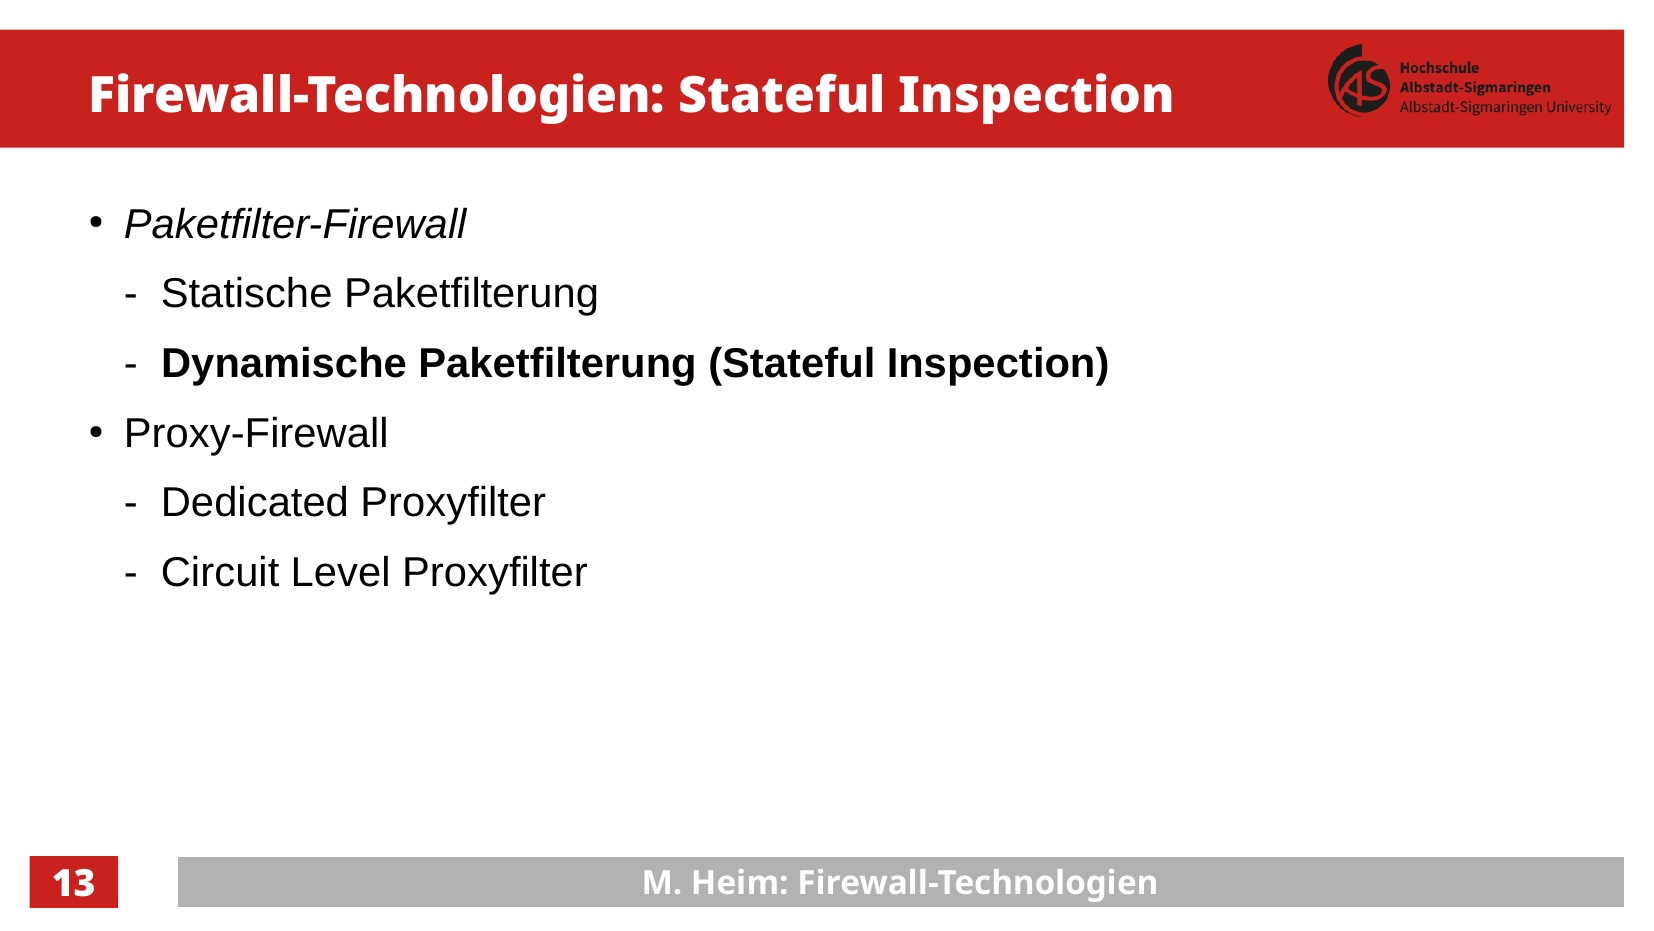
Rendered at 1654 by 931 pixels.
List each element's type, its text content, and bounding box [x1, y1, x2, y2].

picture [1328, 0, 1611, 162]
list Paketfilter-Firewall - Statische Paketfilterung - Dynamische Paketfilterung (Stateful Inspection) Proxy-Firewall - Dedicated Proxyfilter - Circuit Level Proxyfilter [88, 177, 1565, 798]
title Firewall-Technologien: Stateful Inspection [88, 53, 1359, 128]
